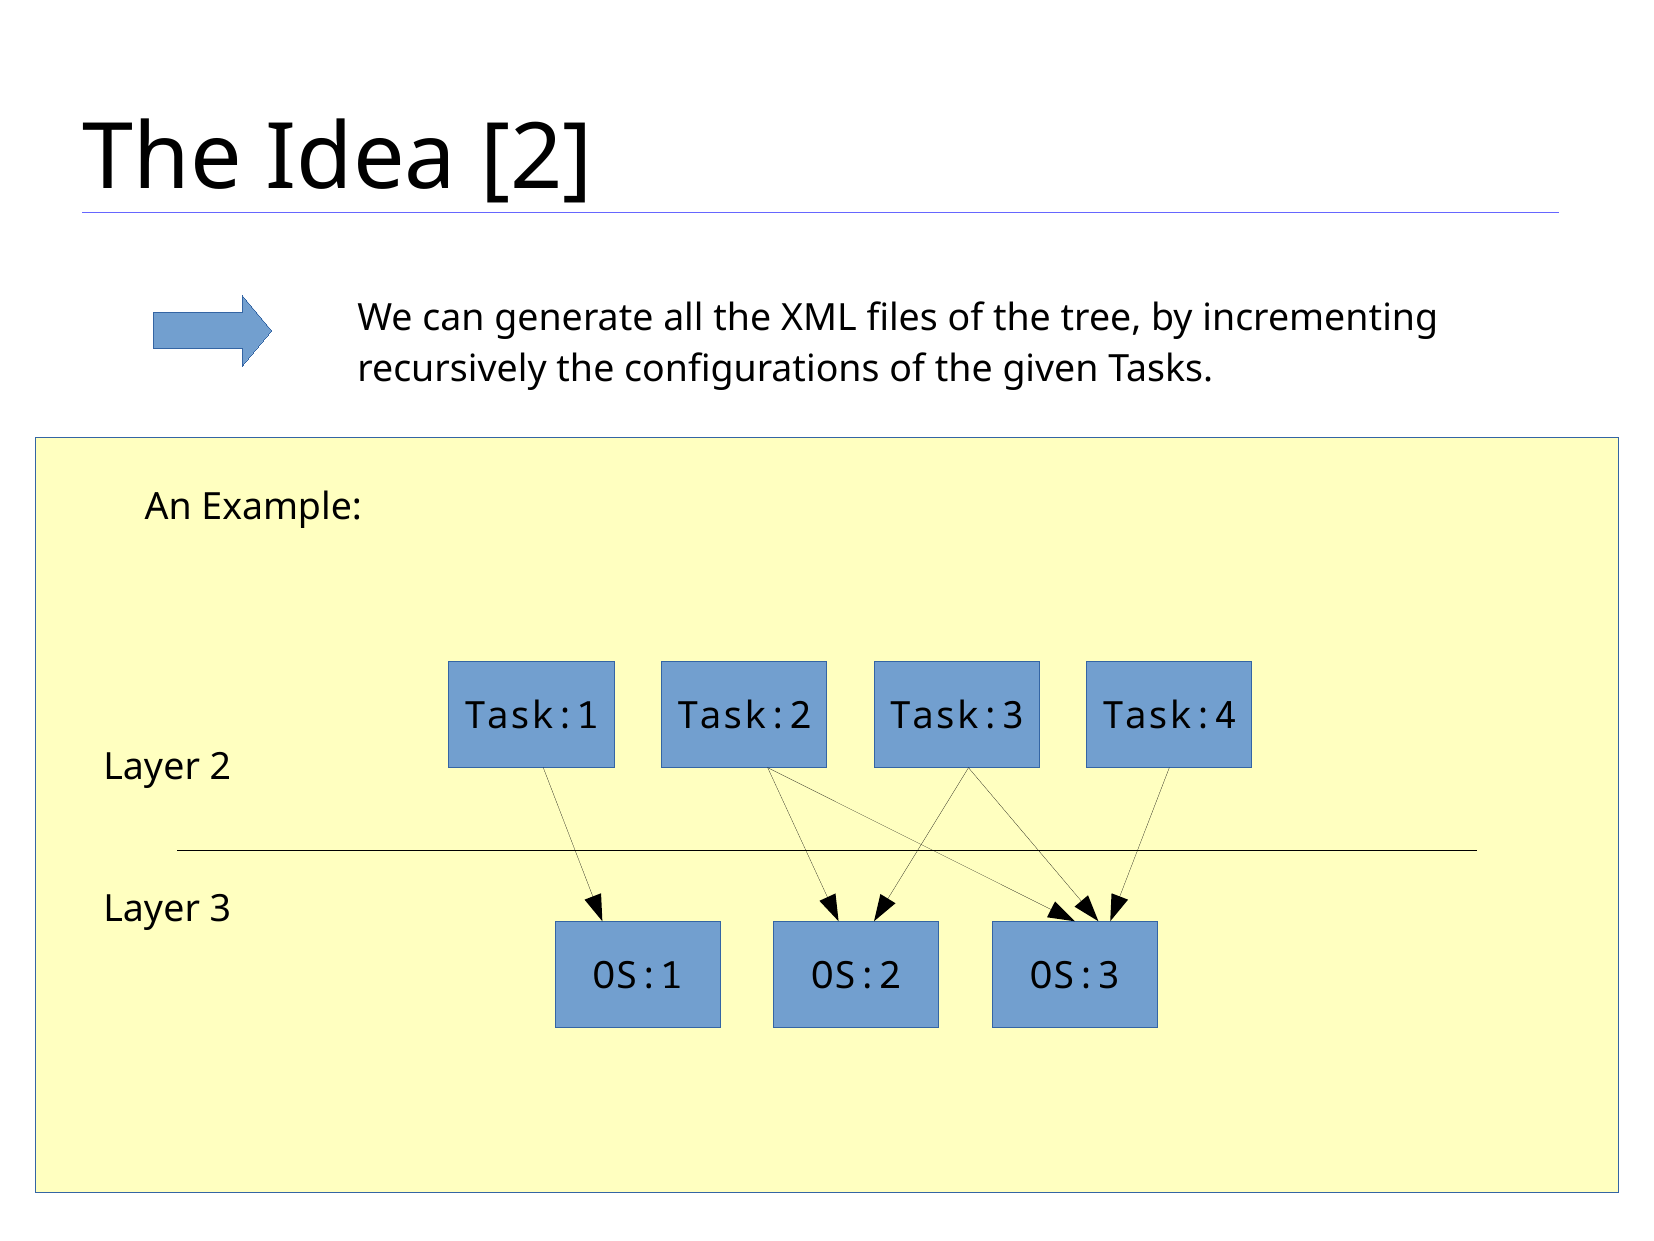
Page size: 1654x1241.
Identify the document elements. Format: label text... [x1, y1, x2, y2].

text_box We can generate all the XML files of the tree, by incrementing recursively the configurations of the given Tasks. [342, 283, 1512, 426]
text_box Layer 3 [88, 874, 426, 981]
text_box Layer 2 [88, 732, 426, 839]
text_box OS:3 [992, 921, 1158, 1028]
text_box Task:3 [874, 661, 1027, 768]
title The Idea [2] [82, 49, 1571, 257]
text_box Task:2 [661, 661, 827, 768]
text_box [35, 437, 1619, 1193]
text_box OS:1 [555, 921, 721, 1028]
text_box Task:1 [448, 661, 615, 768]
text_box [153, 295, 272, 367]
text_box OS:2 [773, 921, 939, 1028]
text_box An Example: [129, 472, 579, 530]
